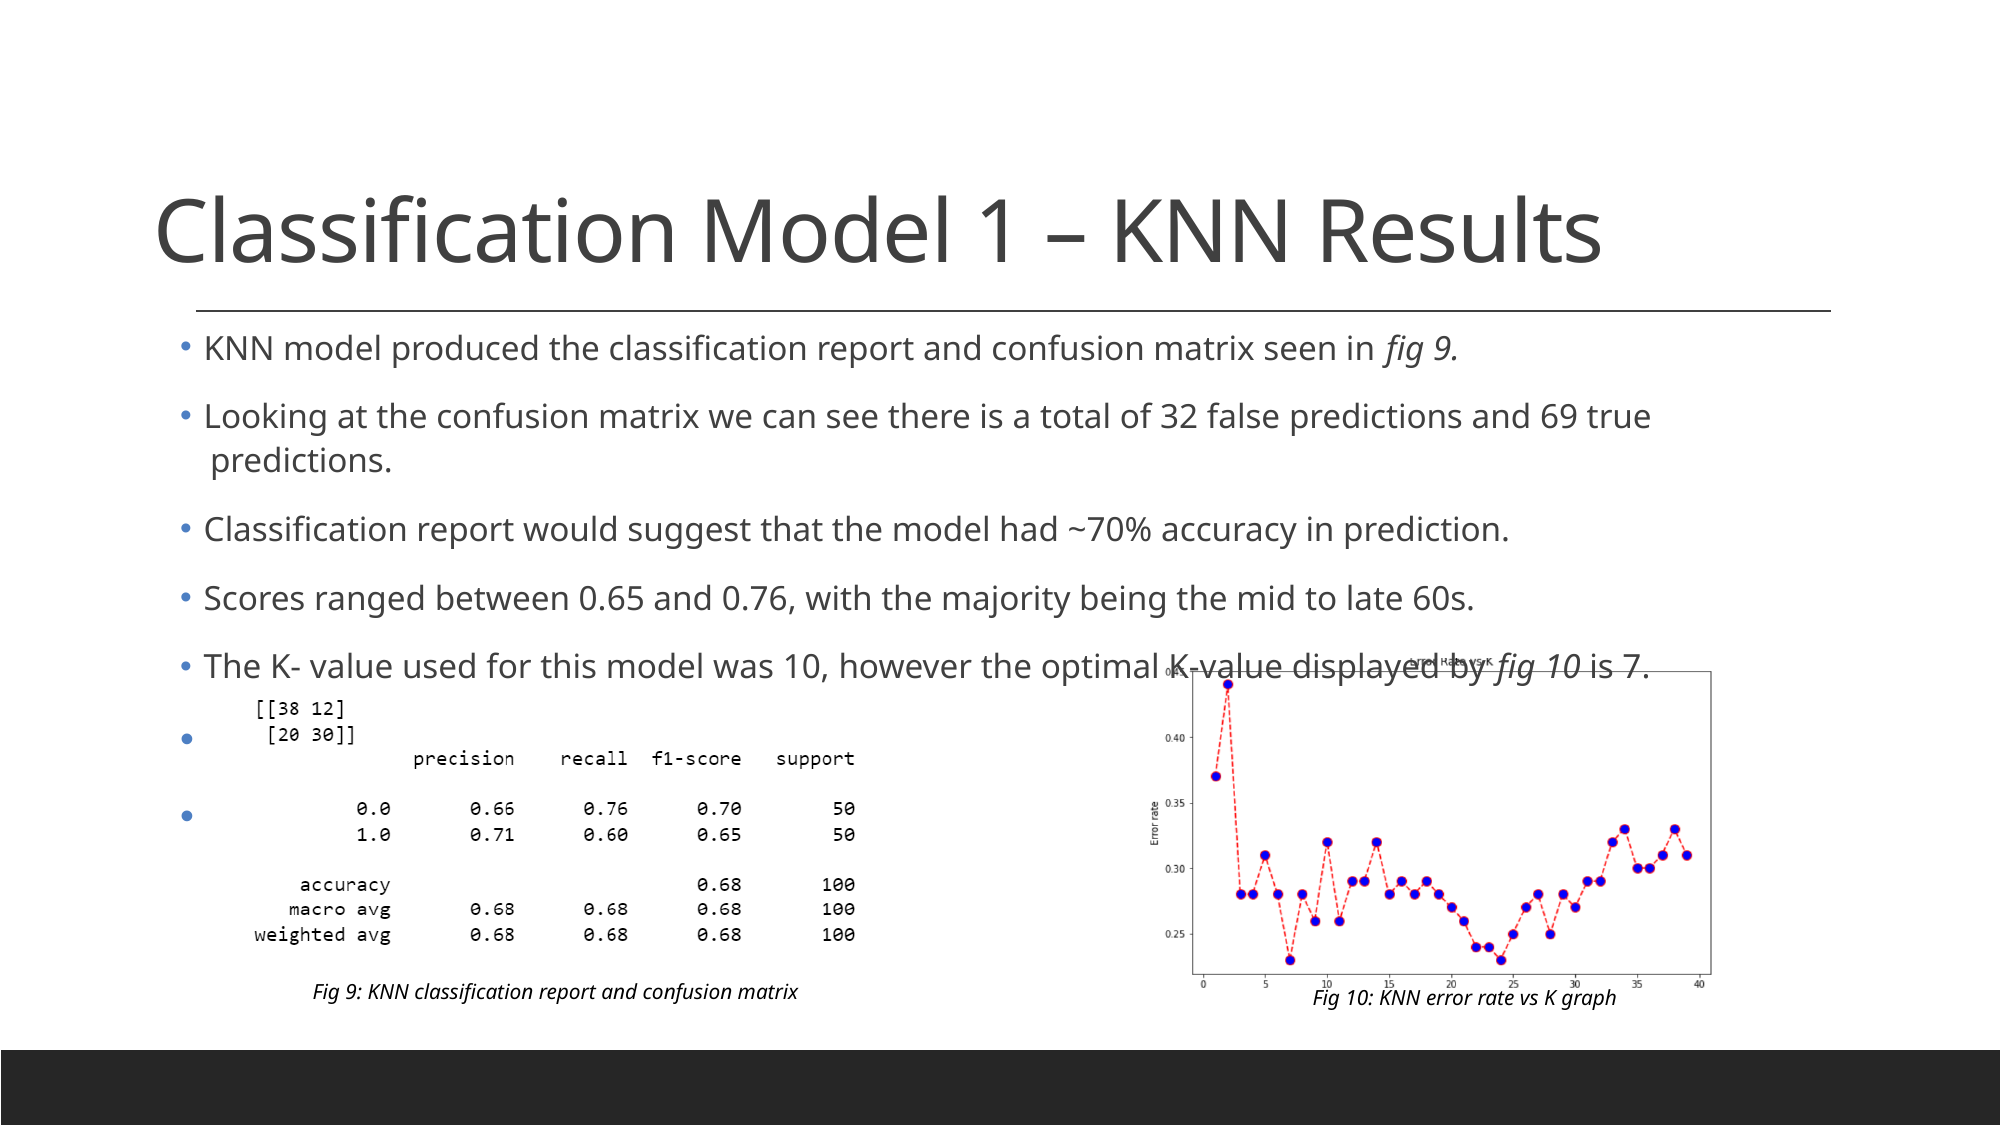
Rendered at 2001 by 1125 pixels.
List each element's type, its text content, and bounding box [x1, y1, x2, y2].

text_box KNN model produced the classification report and confusion matrix seen in fig 9. Looking at the confusion matrix we can see there is a total of 32 false predictions and 69 true predictions. Classification report would suggest that the model had ~70% accuracy in prediction. Scores ranged between 0.65 and 0.76, with the majority being the mid to late 60s. The K- value used for this model was 10, however the optimal K-value displayed by fig 10 is 7. [180, 315, 1831, 933]
title Classification Model 1 – KNN Results [139, 92, 1881, 290]
text_box Fig 10: KNN error rate vs K graph [1297, 977, 1637, 1018]
picture [1147, 933, 1724, 992]
text_box Fig 9: KNN classification report and confusion matrix [297, 971, 822, 1012]
picture [241, 933, 878, 965]
